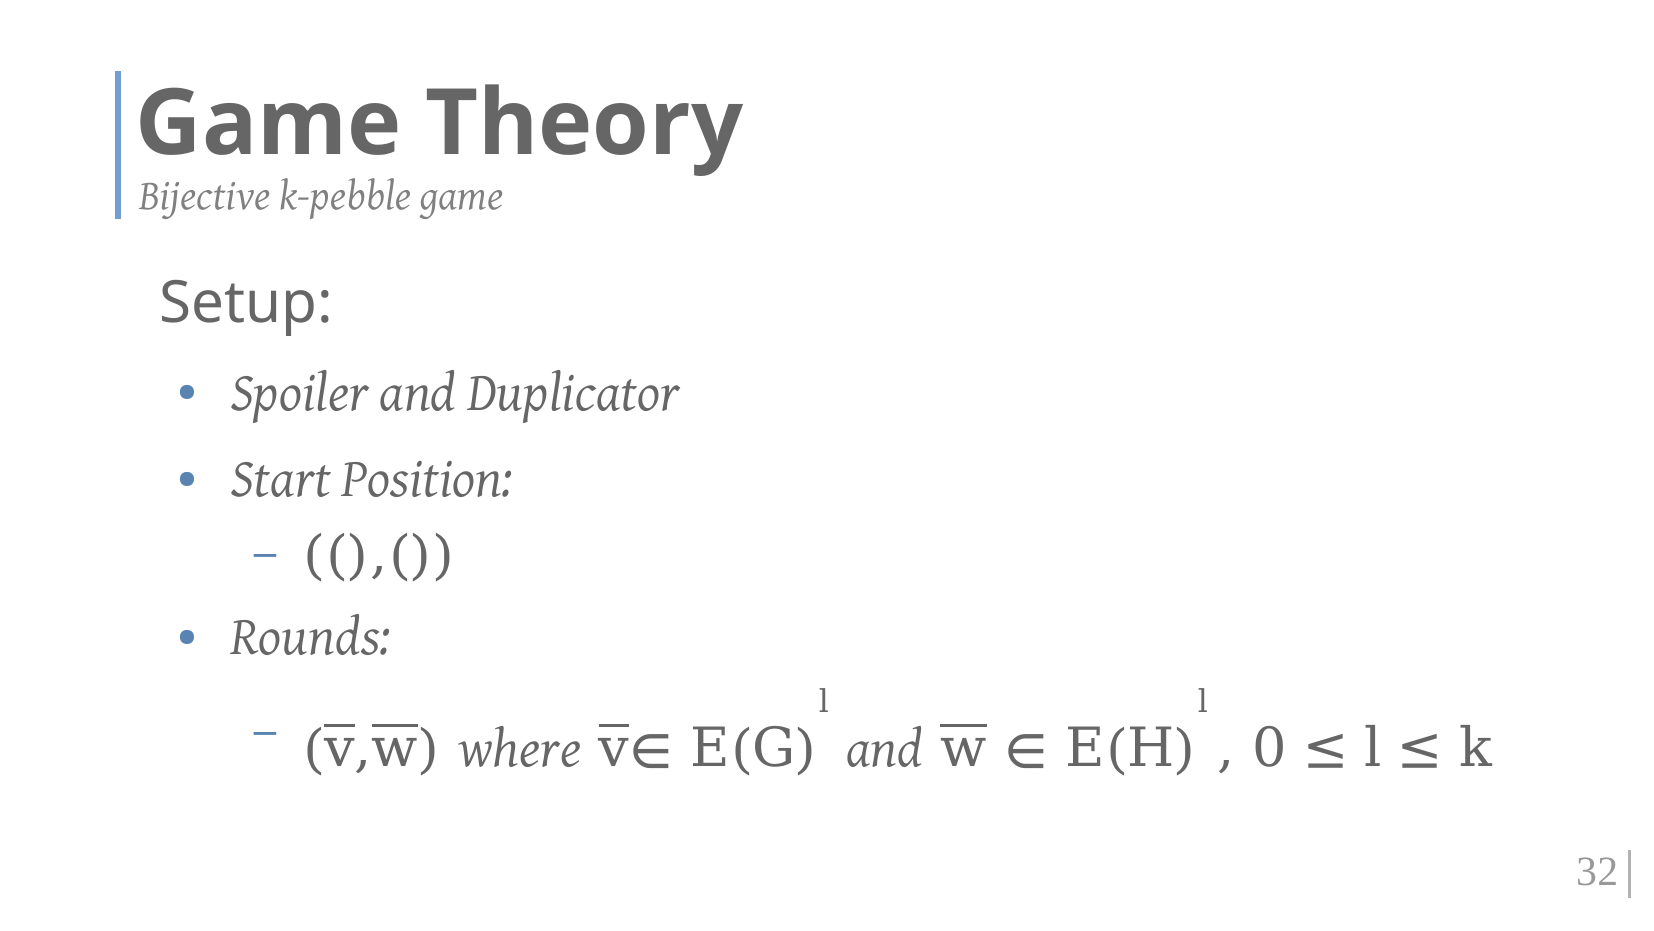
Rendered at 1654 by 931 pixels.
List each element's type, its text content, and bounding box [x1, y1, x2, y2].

title Game Theory [135, 60, 1601, 178]
list Setup: Spoiler and Duplicator Start Position: ((),()) Rounds: (v,w) where v∈ E(G)l and w ∈ E(H)l , 0 ≤ l ≤ k [88, 259, 1560, 886]
text_box Bijective k-pebble game [124, 165, 721, 229]
